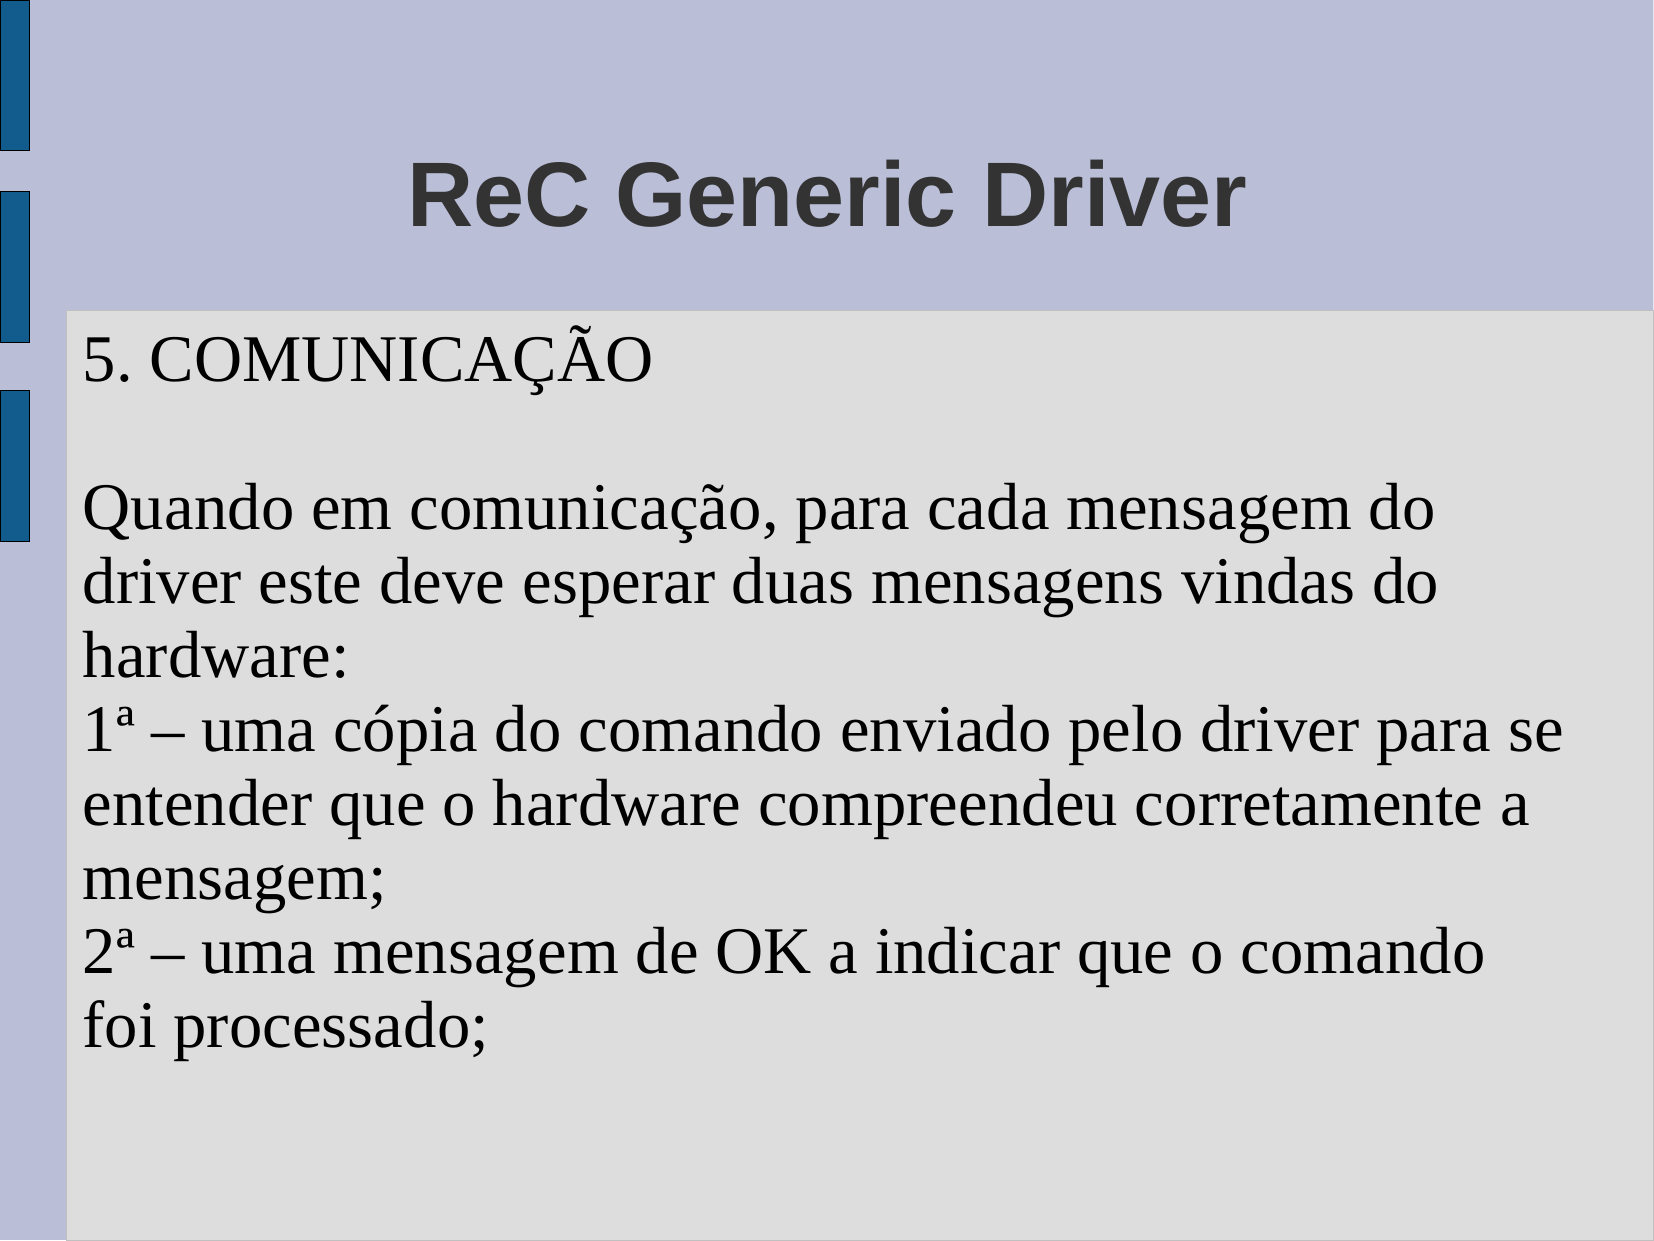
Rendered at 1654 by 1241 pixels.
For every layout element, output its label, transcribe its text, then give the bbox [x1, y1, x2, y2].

title ReC Generic Driver [121, 91, 1534, 290]
subtitle 5. COMUNICAÇÃO Quando em comunicação, para cada mensagem do driver este deve esperar duas mensagens vindas do hardware: 1ª – uma cópia do comando enviado pelo driver para se entender que o hardware compreendeu corretamente a mensagem; 2ª – uma mensagem de OK a indicar que o comando foi processado; [82, 290, 1571, 1094]
